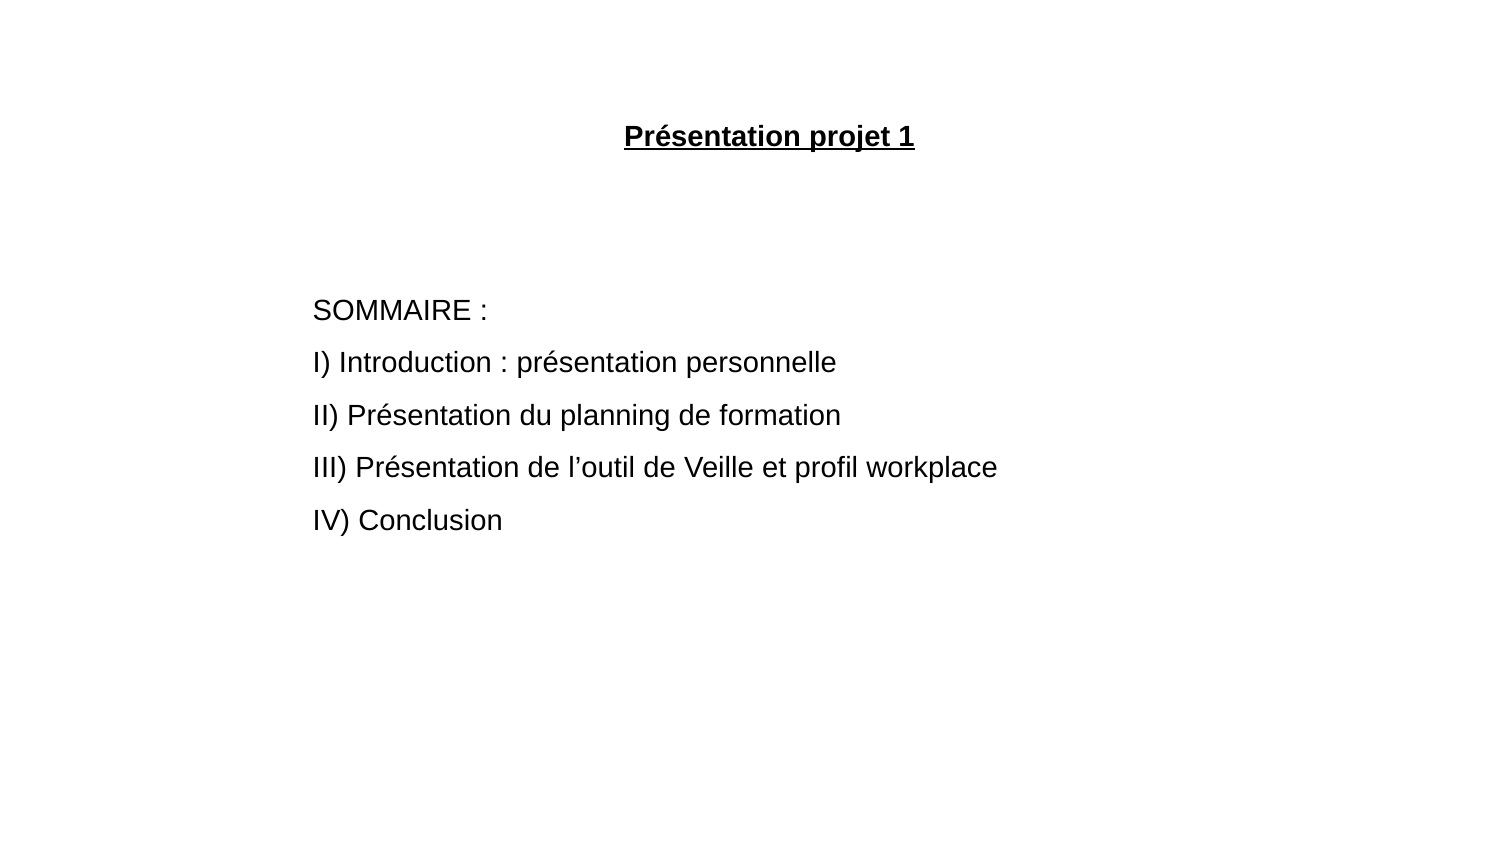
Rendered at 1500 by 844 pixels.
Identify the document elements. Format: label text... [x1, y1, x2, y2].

title Présentation projet 1 [70, 36, 1469, 167]
text_box SOMMAIRE : I) Introduction : présentation personnelle II) Présentation du planning de formation III) Présentation de l’outil de Veille et profil workplace IV) Conclusion [297, 258, 1242, 552]
